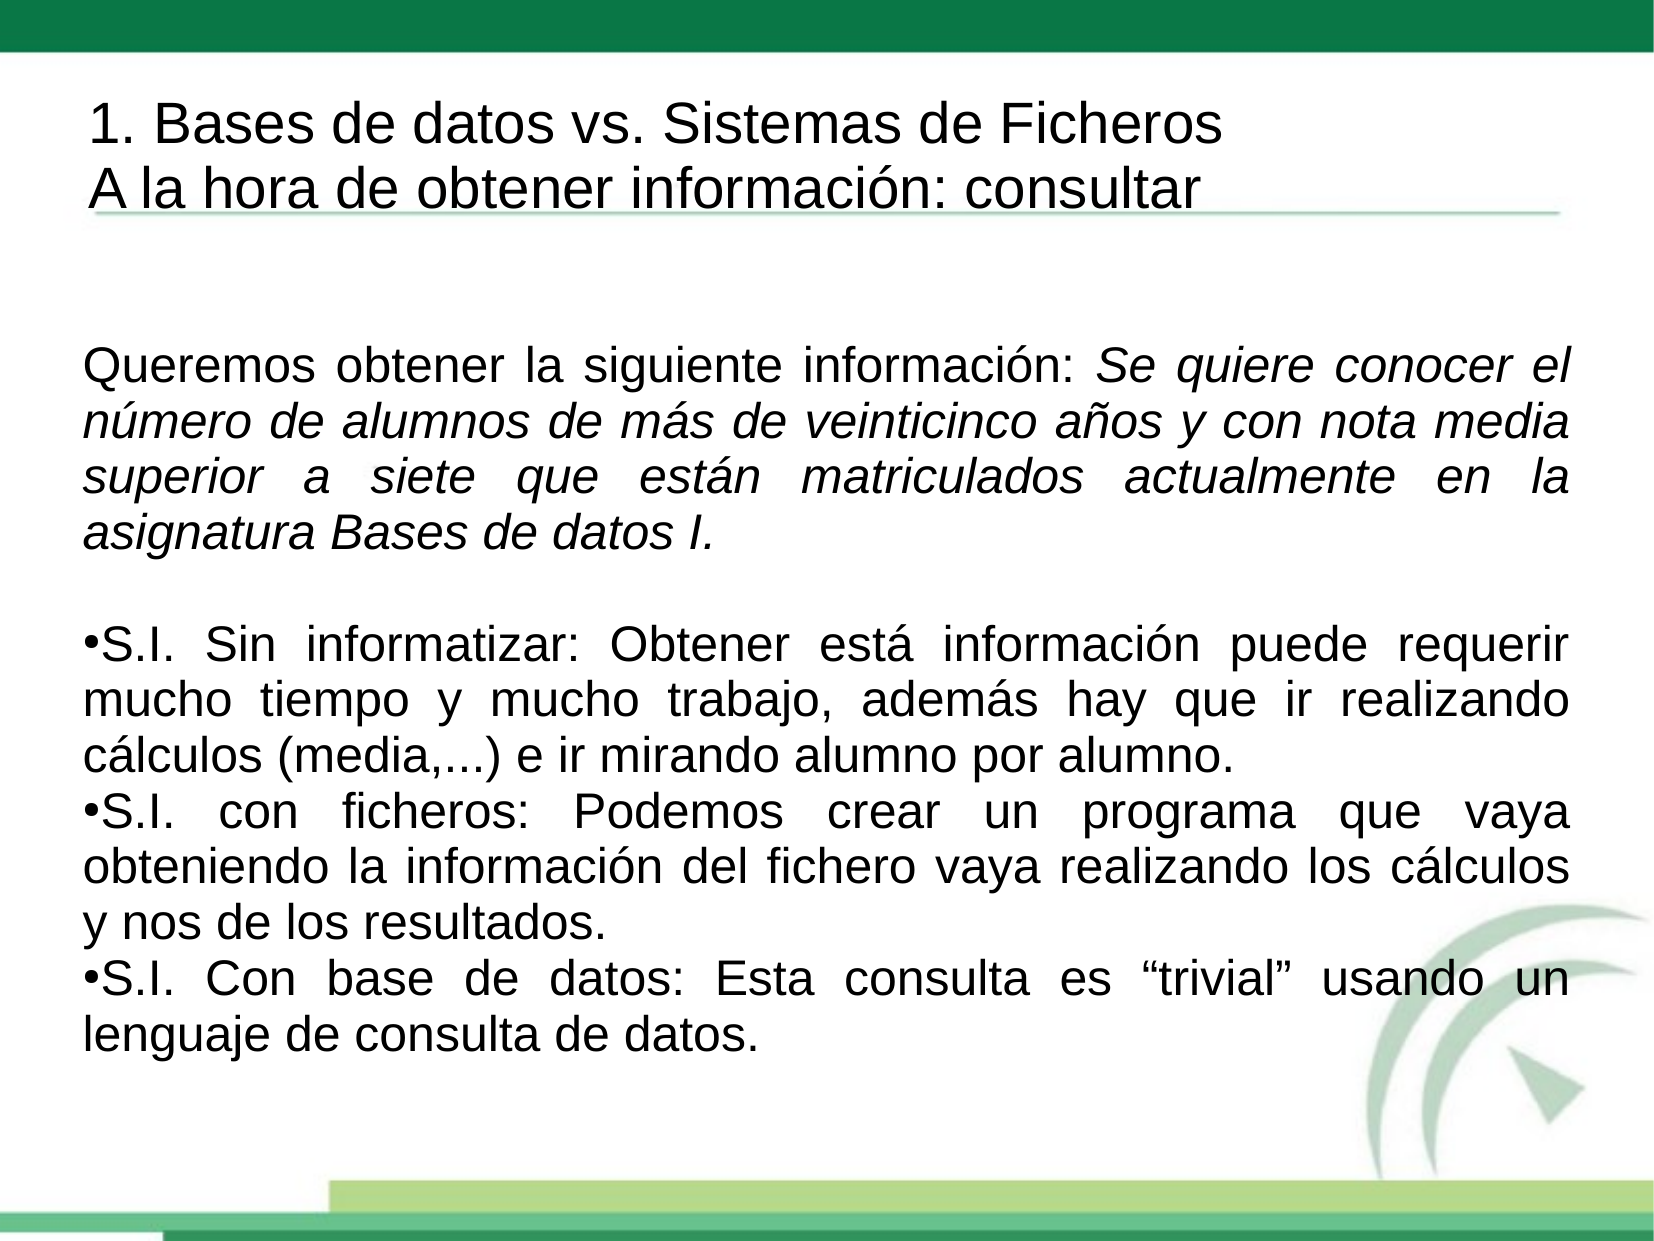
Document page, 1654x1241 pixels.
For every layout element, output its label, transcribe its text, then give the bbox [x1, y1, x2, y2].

title 1. Bases de datos vs. Sistemas de Ficheros A la hora de obtener información: consultar [88, 60, 1577, 253]
subtitle Queremos obtener la siguiente información: Se quiere conocer el número de alumnos de más de veinticinco años y con nota media superior a siete que están matriculados actualmente en la asignatura Bases de datos I. S.I. Sin informatizar: Obtener está información puede requerir mucho tiempo y mucho trabajo, además hay que ir realizando cálculos (media,...) e ir mirando alumno por alumno. S.I. con ficheros: Podemos crear un programa que vaya obteniendo la información del fichero vaya realizando los cálculos y nos de los resultados. S.I. Con base de datos: Esta consulta es “trivial” usando un lenguaje de consulta de datos. [82, 290, 1571, 1109]
picture [0, 0, 1654, 1241]
